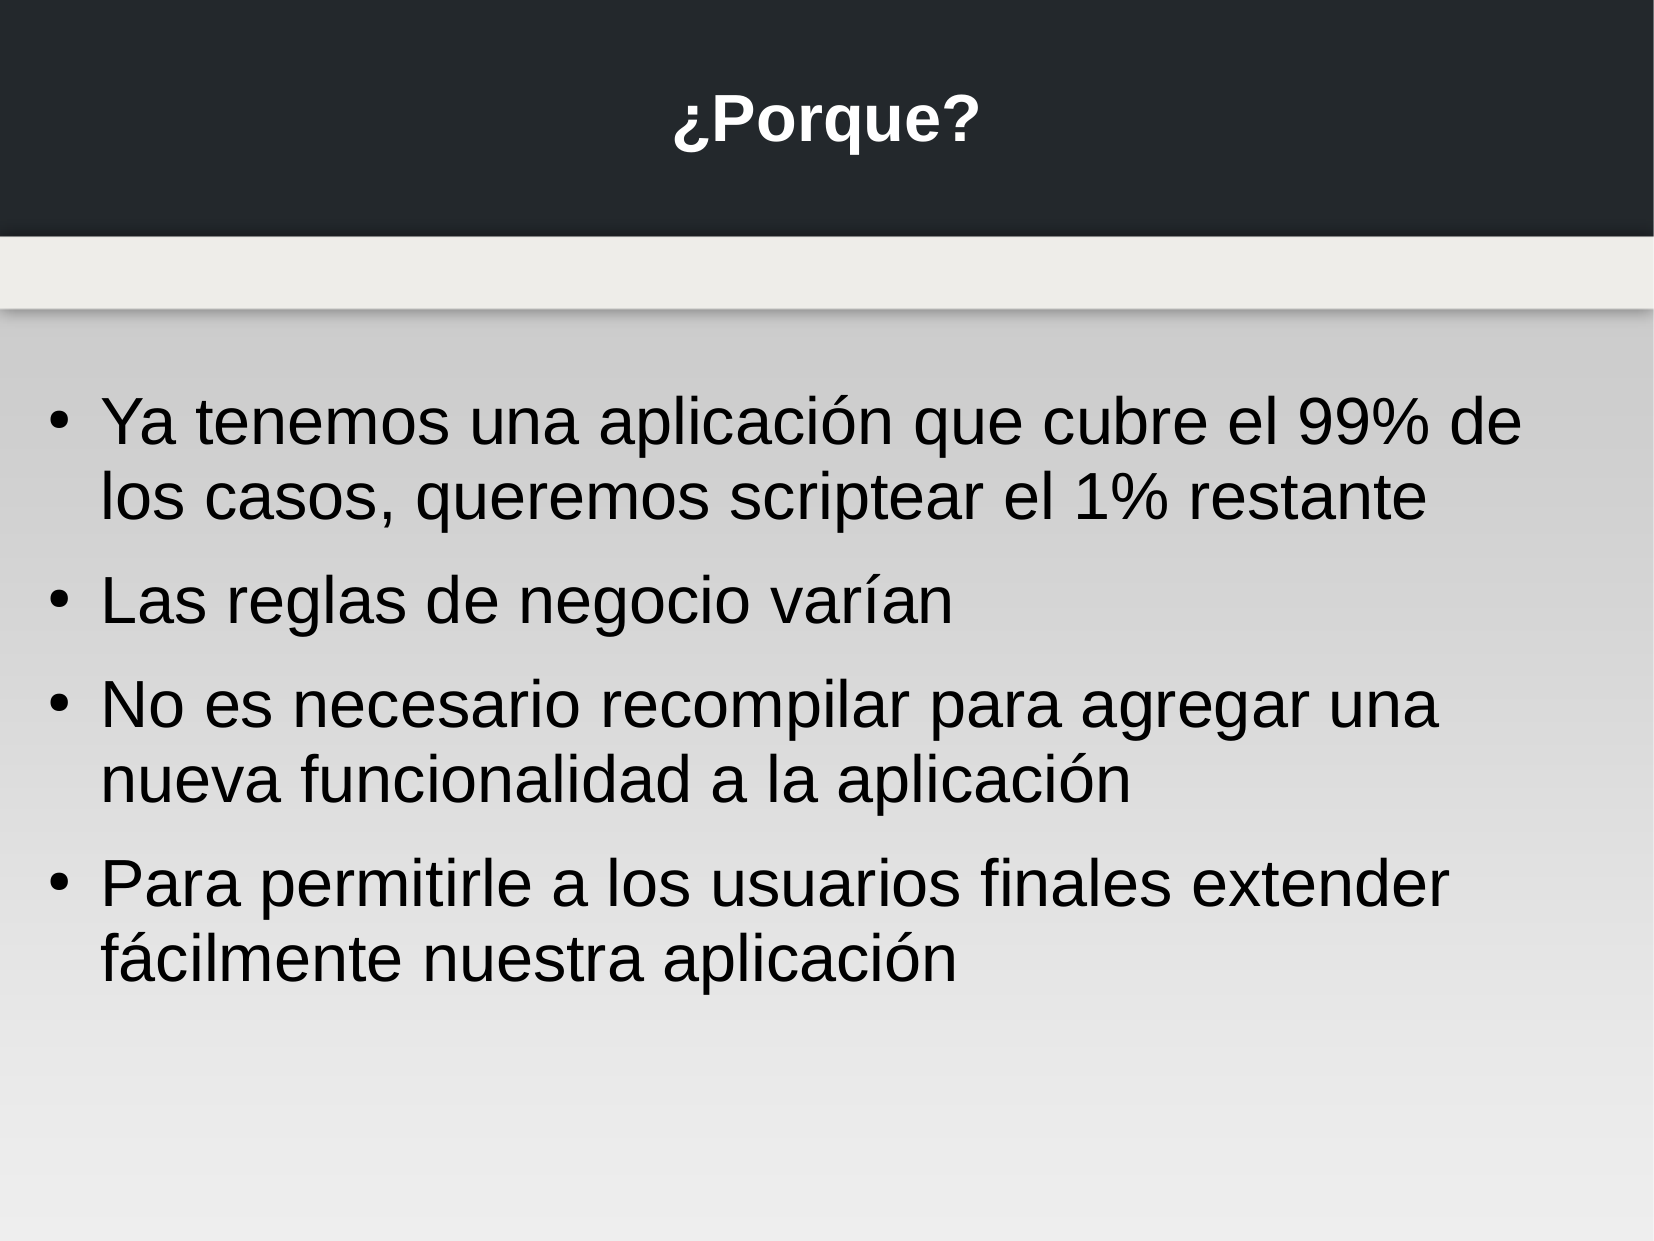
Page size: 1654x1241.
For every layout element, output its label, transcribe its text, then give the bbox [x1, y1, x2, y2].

title ¿Porque? [0, 0, 1654, 237]
list Ya tenemos una aplicación que cubre el 99% de los casos, queremos scriptear el 1% restante Las reglas de negocio varían No es necesario recompilar para agregar una nueva funcionalidad a la aplicación Para permitirle a los usuarios finales extender fácilmente nuestra aplicación [29, 383, 1625, 1211]
picture [0, 237, 1654, 1241]
